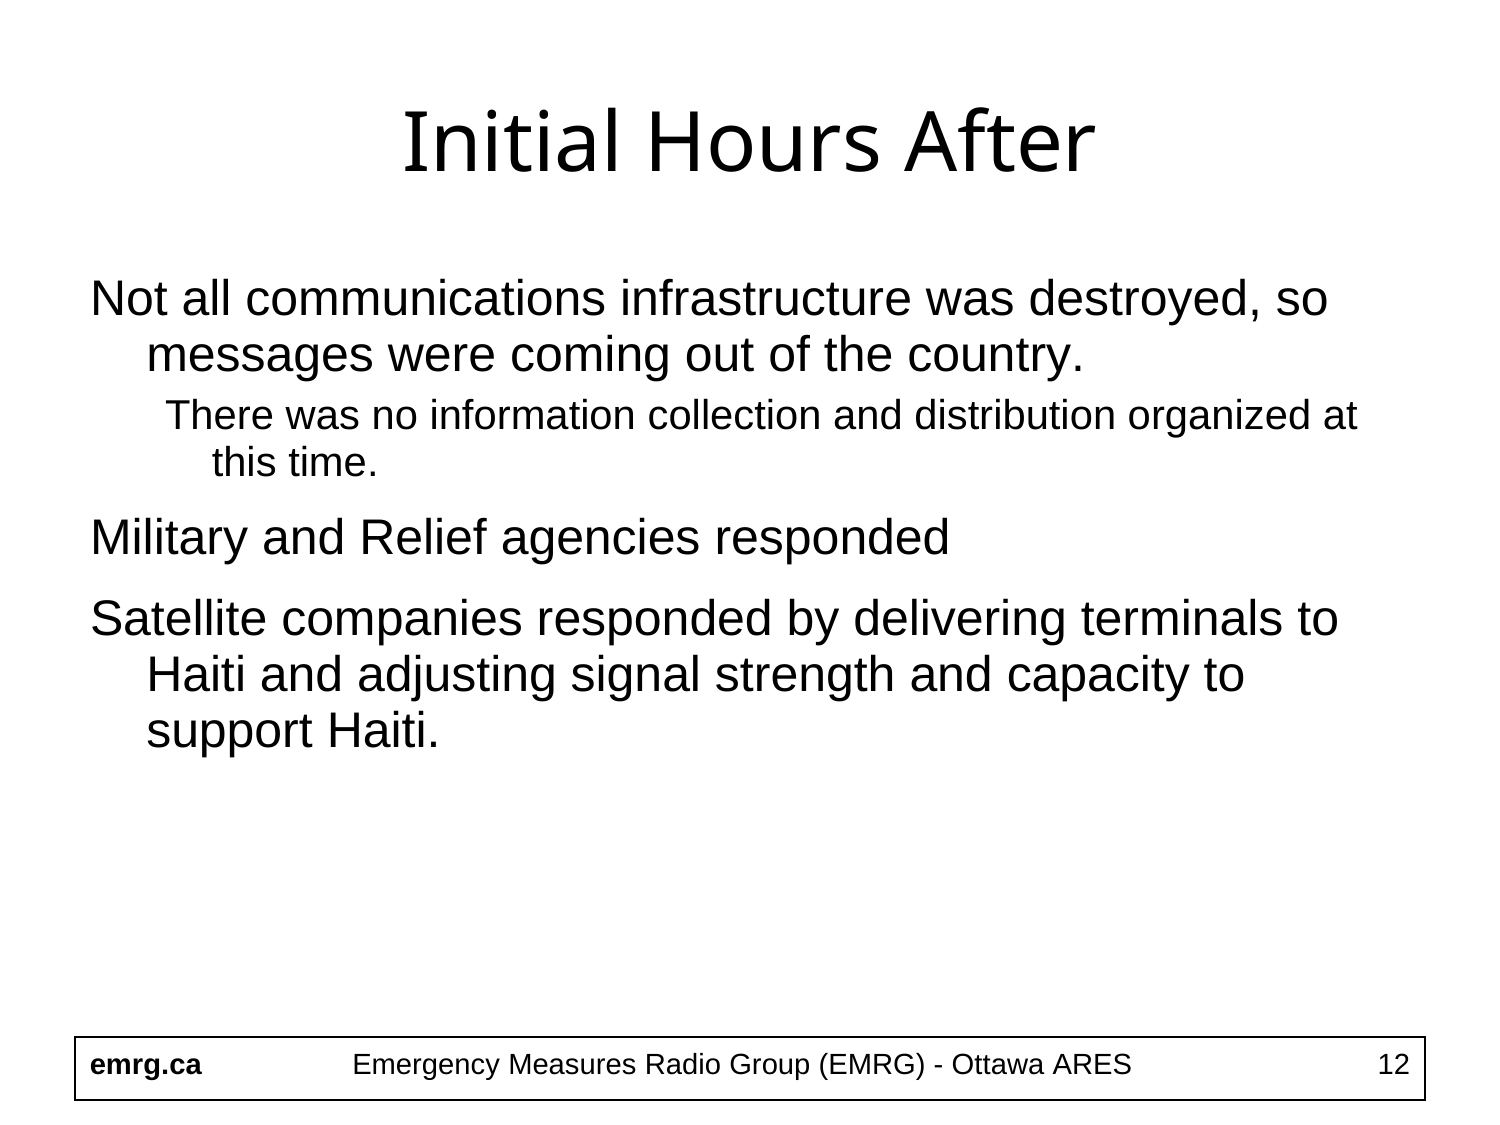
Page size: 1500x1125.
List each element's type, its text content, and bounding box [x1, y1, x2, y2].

list Not all communications infrastructure was destroyed, so messages were coming out of the country. There was no information collection and distribution organized at this time. Military and Relief agencies responded Satellite companies responded by delivering terminals to Haiti and adjusting signal strength and capacity to support Haiti. [75, 262, 1426, 1006]
text_box Emergency Measures Radio Group (EMRG) - Ottawa ARES [247, 1037, 1238, 1103]
text_box <number> [1246, 1037, 1426, 1103]
title Initial Hours After [75, 45, 1426, 233]
